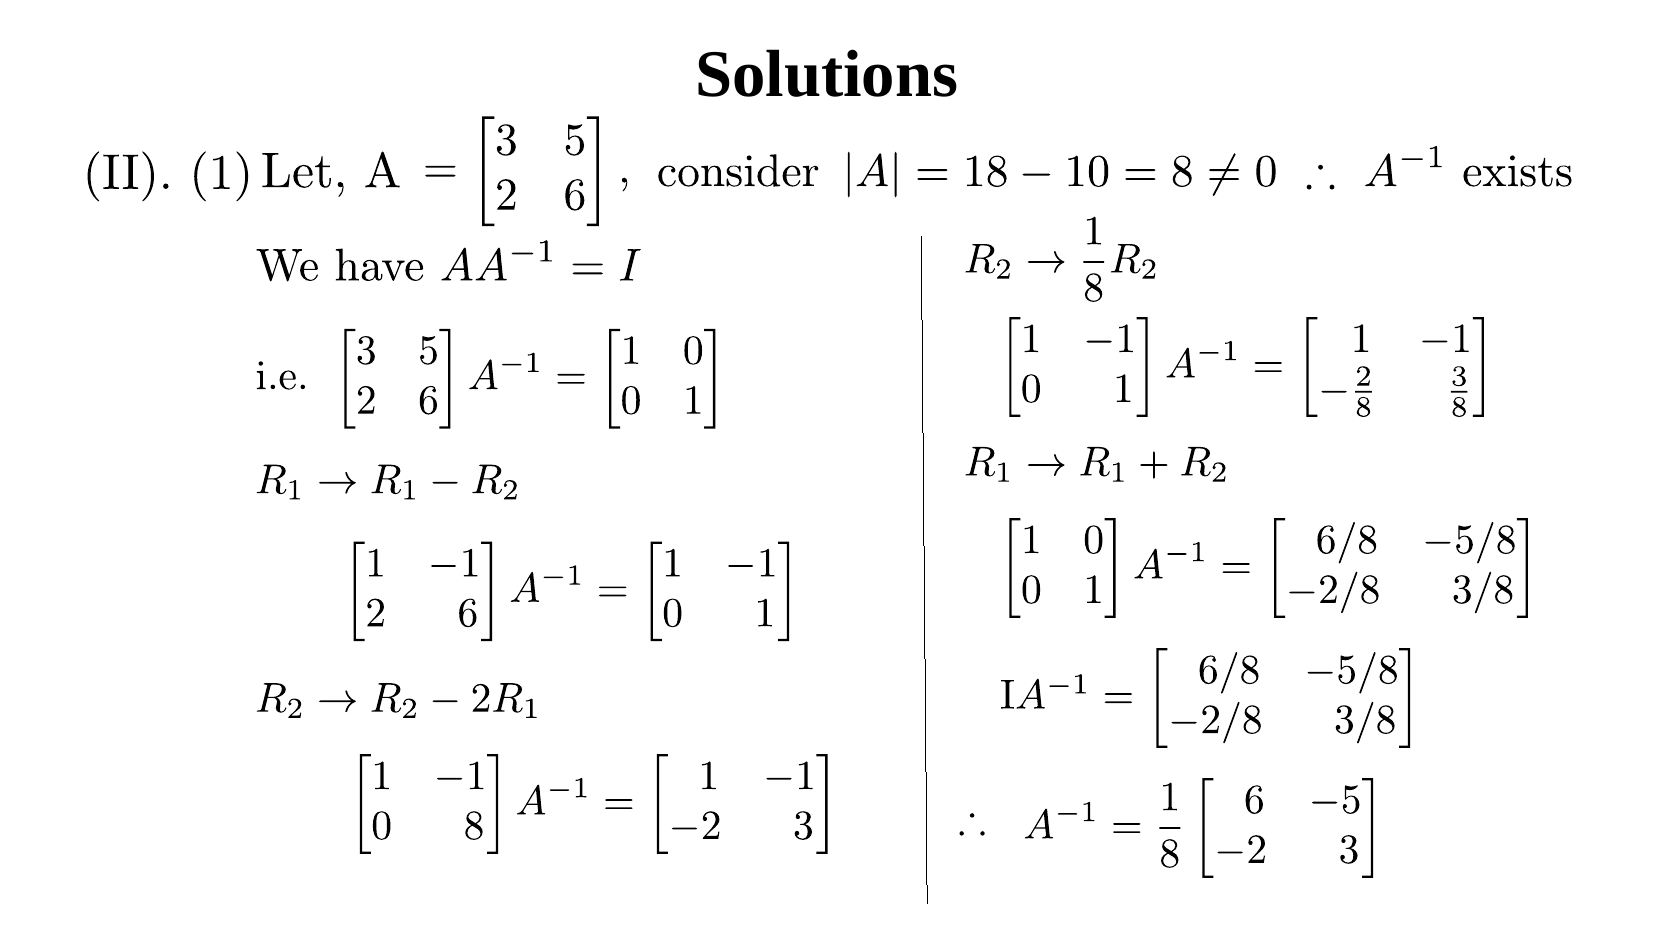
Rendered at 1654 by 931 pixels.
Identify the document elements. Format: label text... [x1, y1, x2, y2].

text_box [256, 683, 537, 718]
text_box [345, 541, 790, 642]
text_box [658, 145, 1572, 198]
title Solutions [82, 32, 1571, 116]
subtitle [47, 129, 1607, 898]
text_box [965, 216, 1156, 302]
text_box [256, 328, 716, 429]
text_box [262, 151, 400, 197]
text_box [1001, 518, 1528, 618]
text_box [85, 151, 249, 202]
text_box [351, 754, 828, 854]
text_box [1001, 648, 1411, 748]
text_box [965, 446, 1226, 482]
text_box [256, 464, 517, 500]
text_box [959, 813, 985, 836]
text_box [1000, 317, 1484, 417]
text_box [1024, 778, 1374, 878]
text_box [424, 116, 628, 227]
text_box [256, 240, 641, 282]
